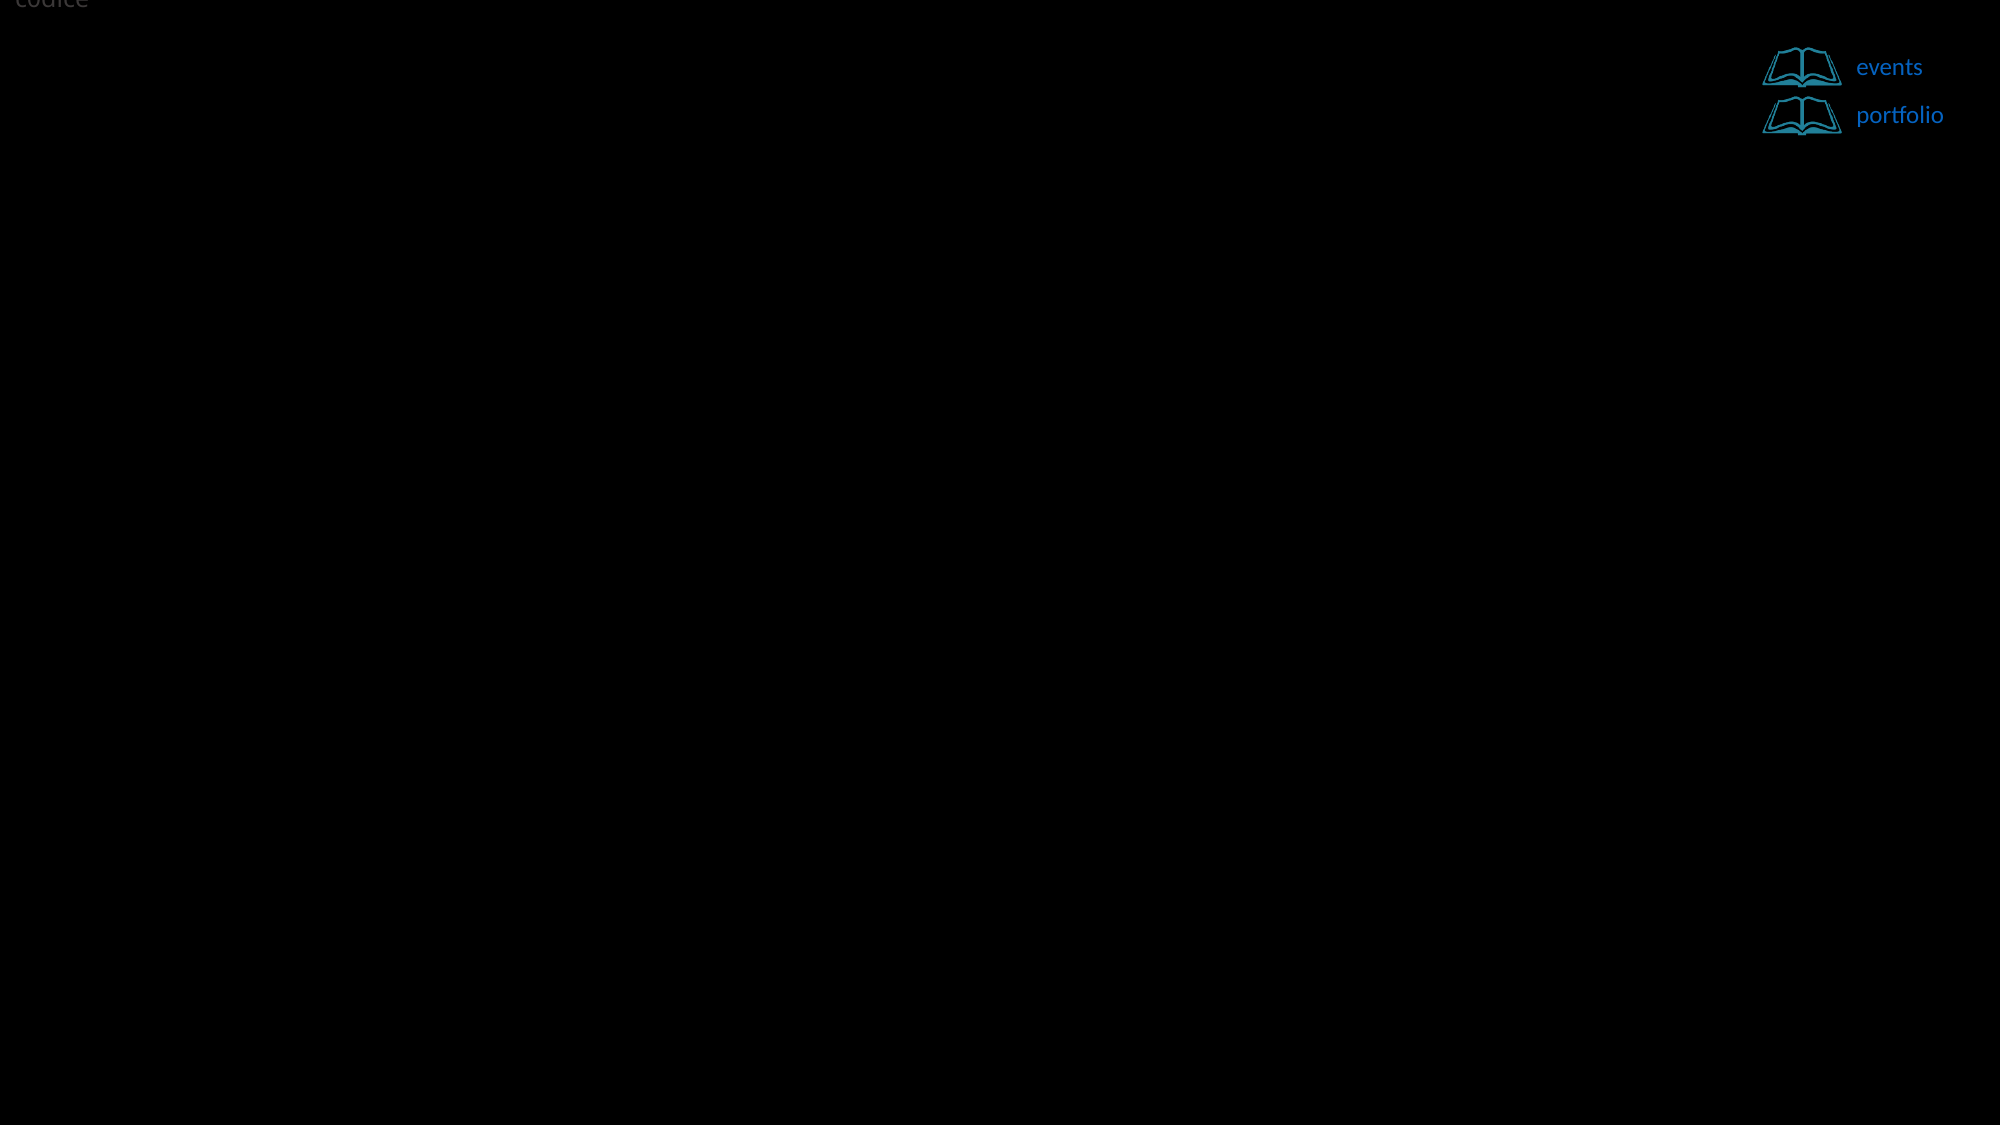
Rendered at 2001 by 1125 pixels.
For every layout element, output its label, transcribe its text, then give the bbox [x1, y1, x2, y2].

picture [1760, 45, 1842, 90]
picture [1760, 94, 1842, 138]
text_box events [1841, 42, 1938, 88]
text_box portfolio [1841, 91, 1960, 137]
